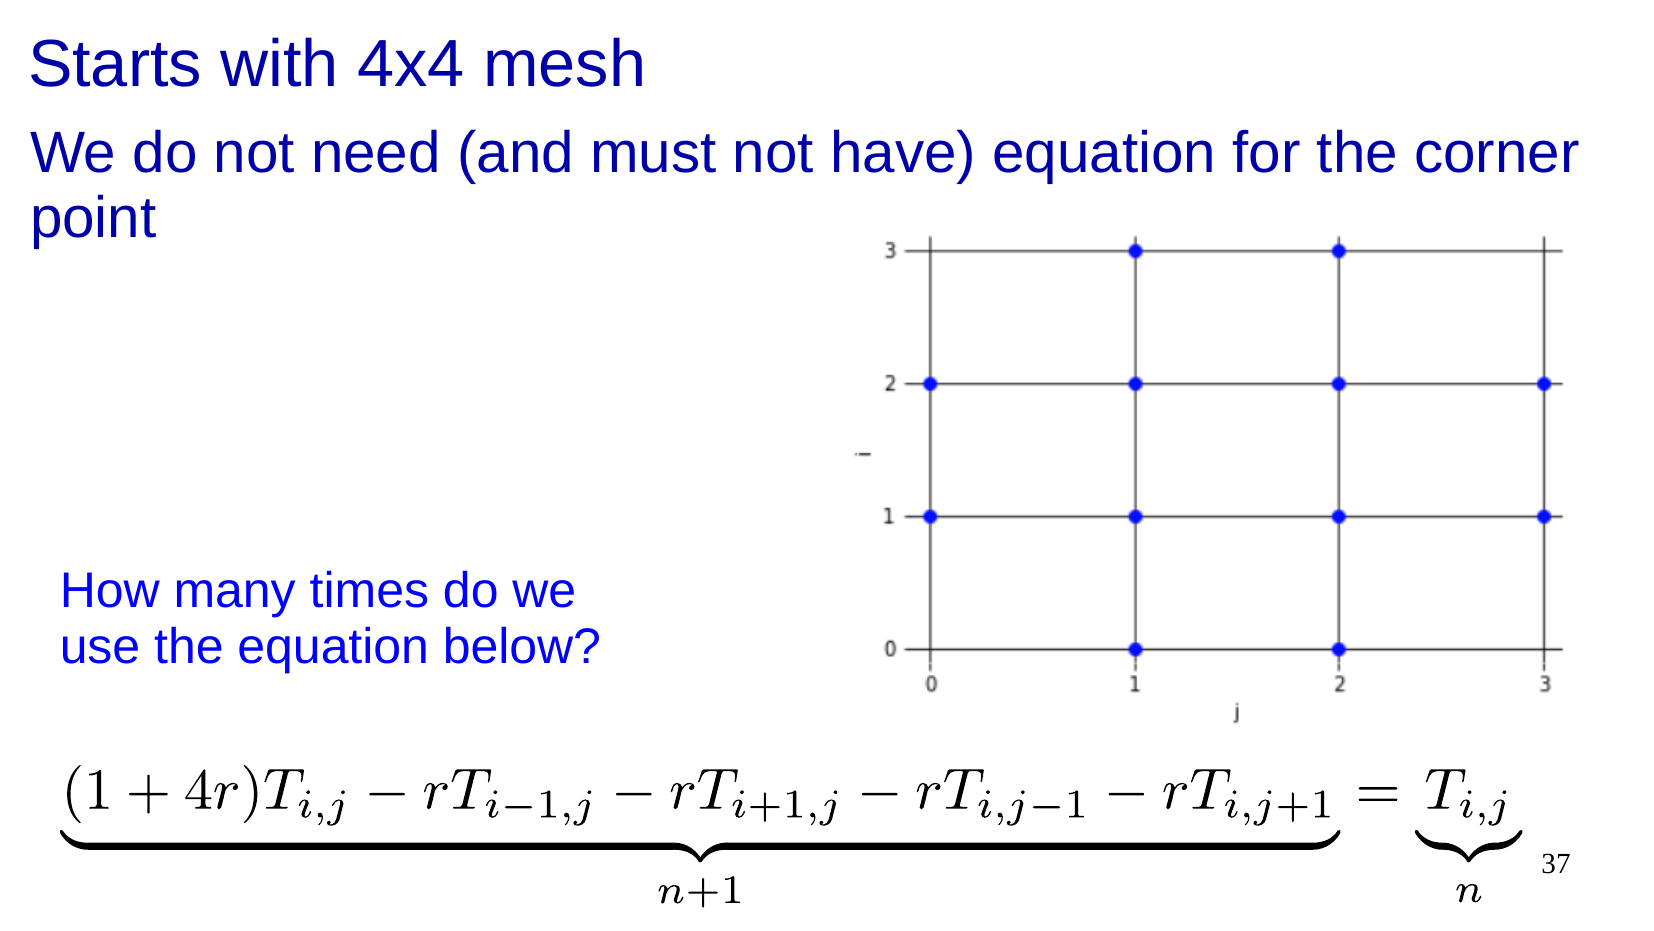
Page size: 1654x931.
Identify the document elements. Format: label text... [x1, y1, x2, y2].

title Starts with 4x4 mesh [28, 21, 1626, 106]
text_box [60, 765, 1523, 908]
text_box How many times do we use the equation below? [45, 555, 631, 698]
list We do not need (and must not have) equation for the corner point [30, 120, 1645, 916]
picture [840, 225, 1575, 736]
